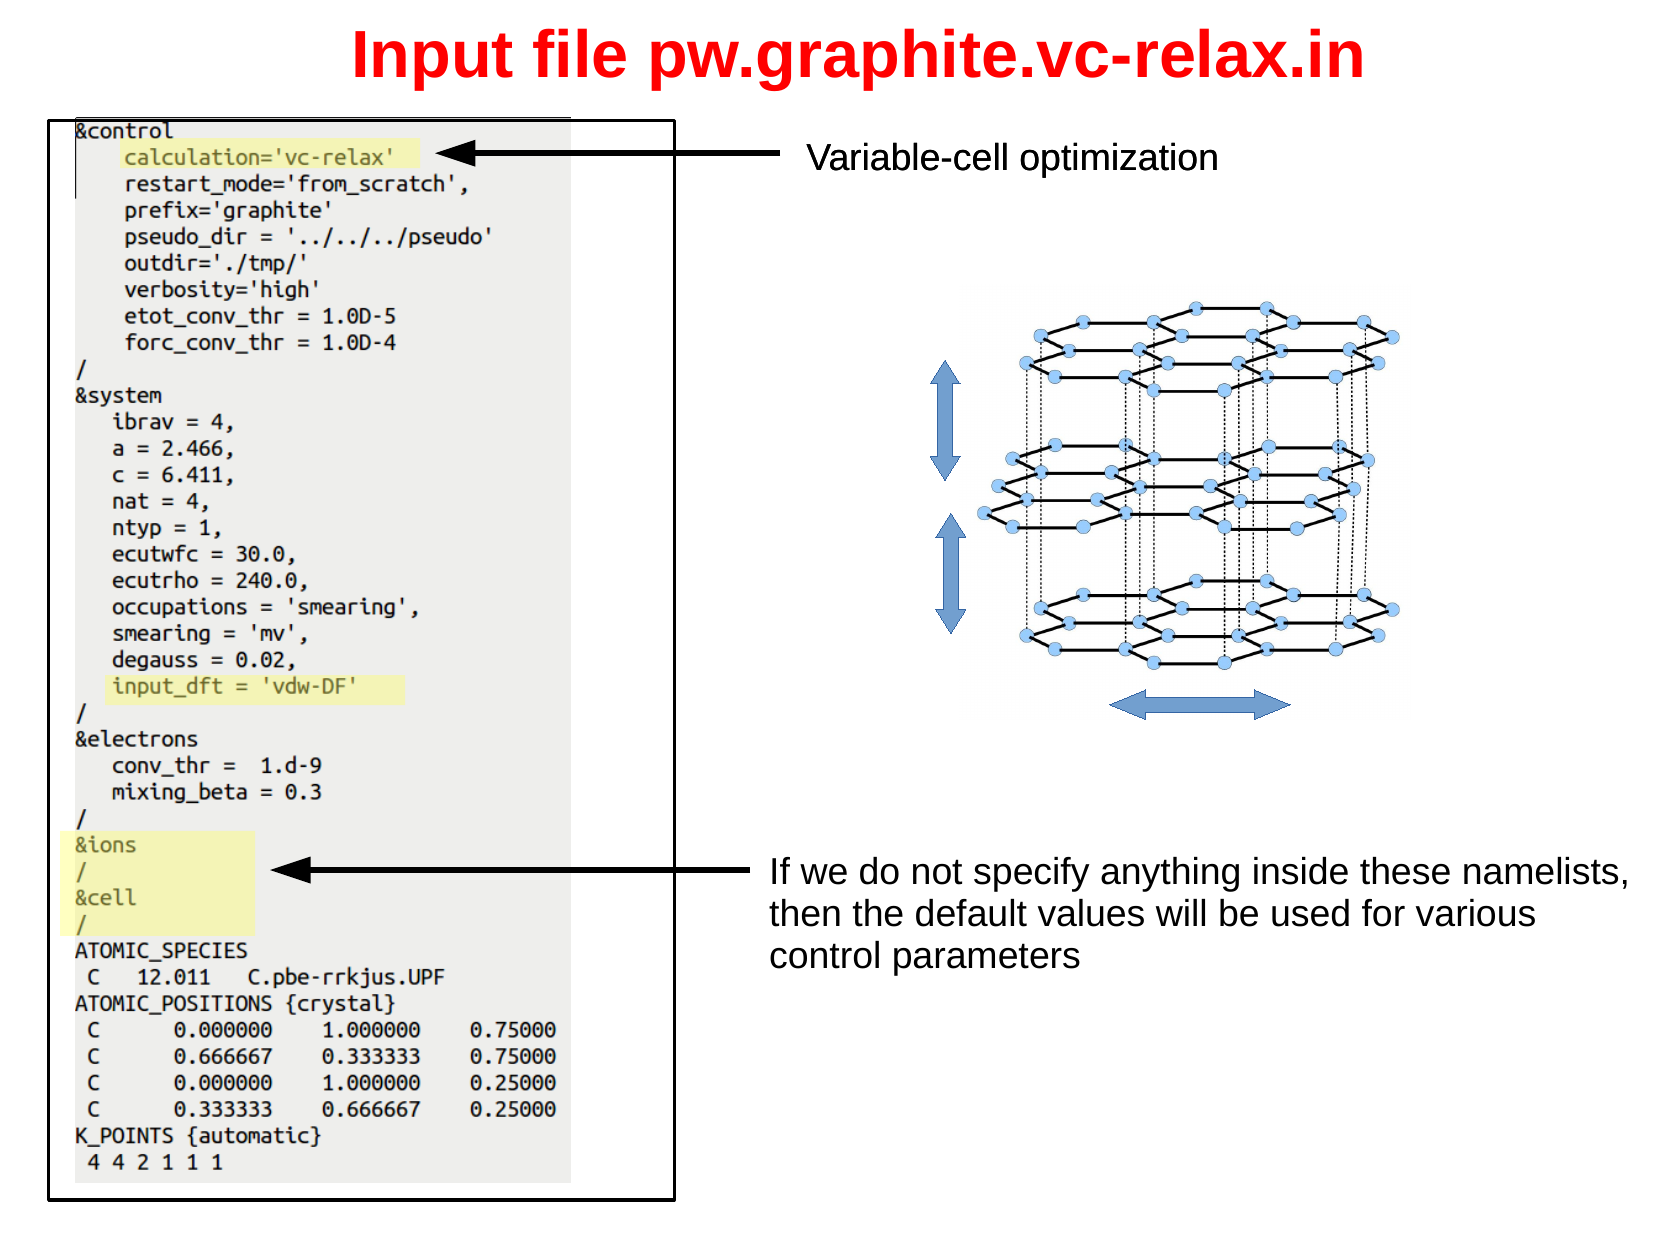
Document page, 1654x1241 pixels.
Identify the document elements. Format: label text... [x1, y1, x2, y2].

picture [75, 122, 571, 1183]
text_box [935, 513, 966, 634]
text_box [930, 360, 961, 481]
text_box Variable-cell optimization [791, 129, 1441, 186]
text_box If we do not specify anything inside these namelists, then the default values will be used for various control parameters [754, 843, 1646, 984]
text_box [120, 138, 421, 169]
picture [1146, 713, 1254, 720]
text_box [1109, 689, 1291, 720]
text_box [60, 830, 256, 936]
picture [959, 284, 1411, 720]
title Input file pw.graphite.vc-relax.in [329, 16, 1391, 92]
text_box [105, 675, 406, 706]
